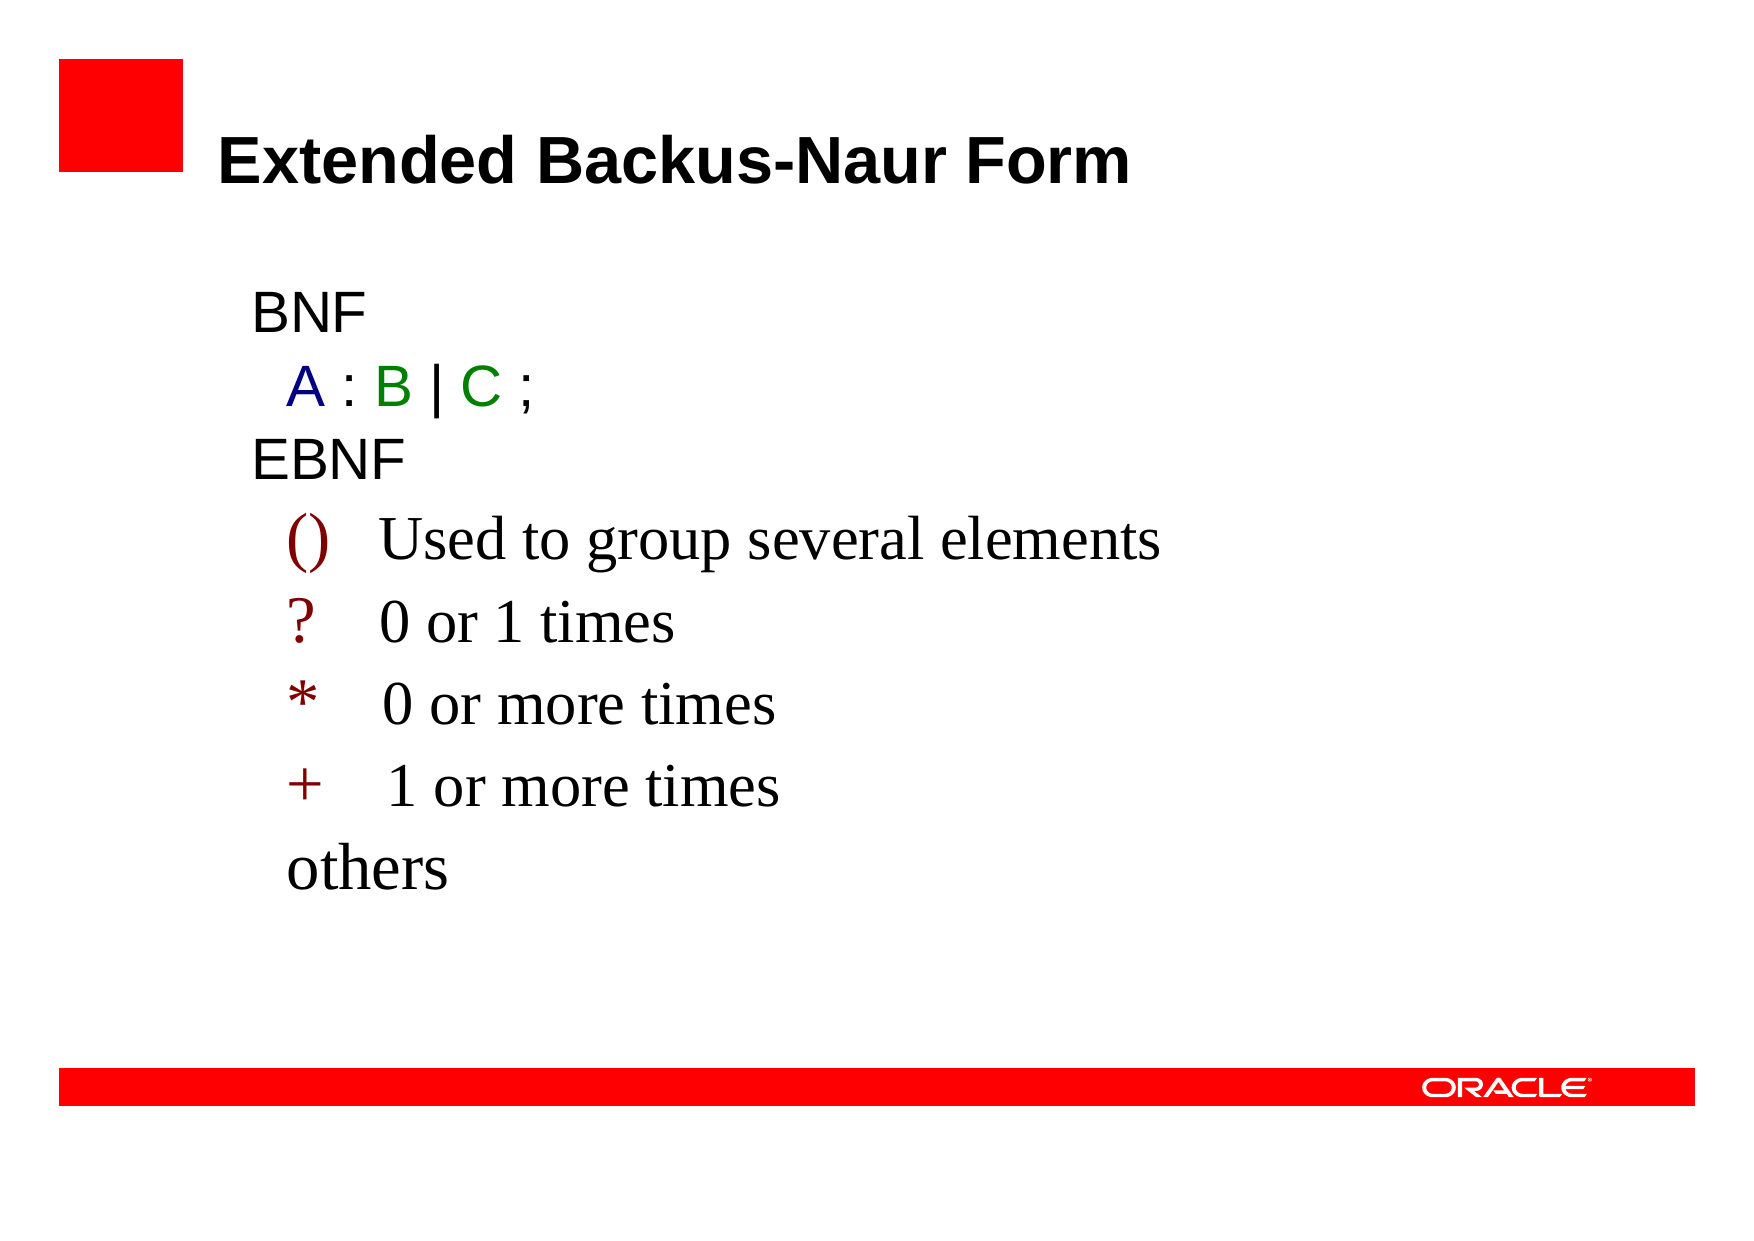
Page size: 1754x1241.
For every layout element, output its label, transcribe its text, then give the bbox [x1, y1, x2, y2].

picture [59, 59, 183, 172]
title Extended Backus-Naur Form [217, 122, 1575, 264]
picture [59, 1068, 1695, 1106]
list BNF A : B | C ; EBNF () Used to group several elements ? 0 or 1 times * 0 or more times + 1 or more times others [215, 280, 1565, 1021]
